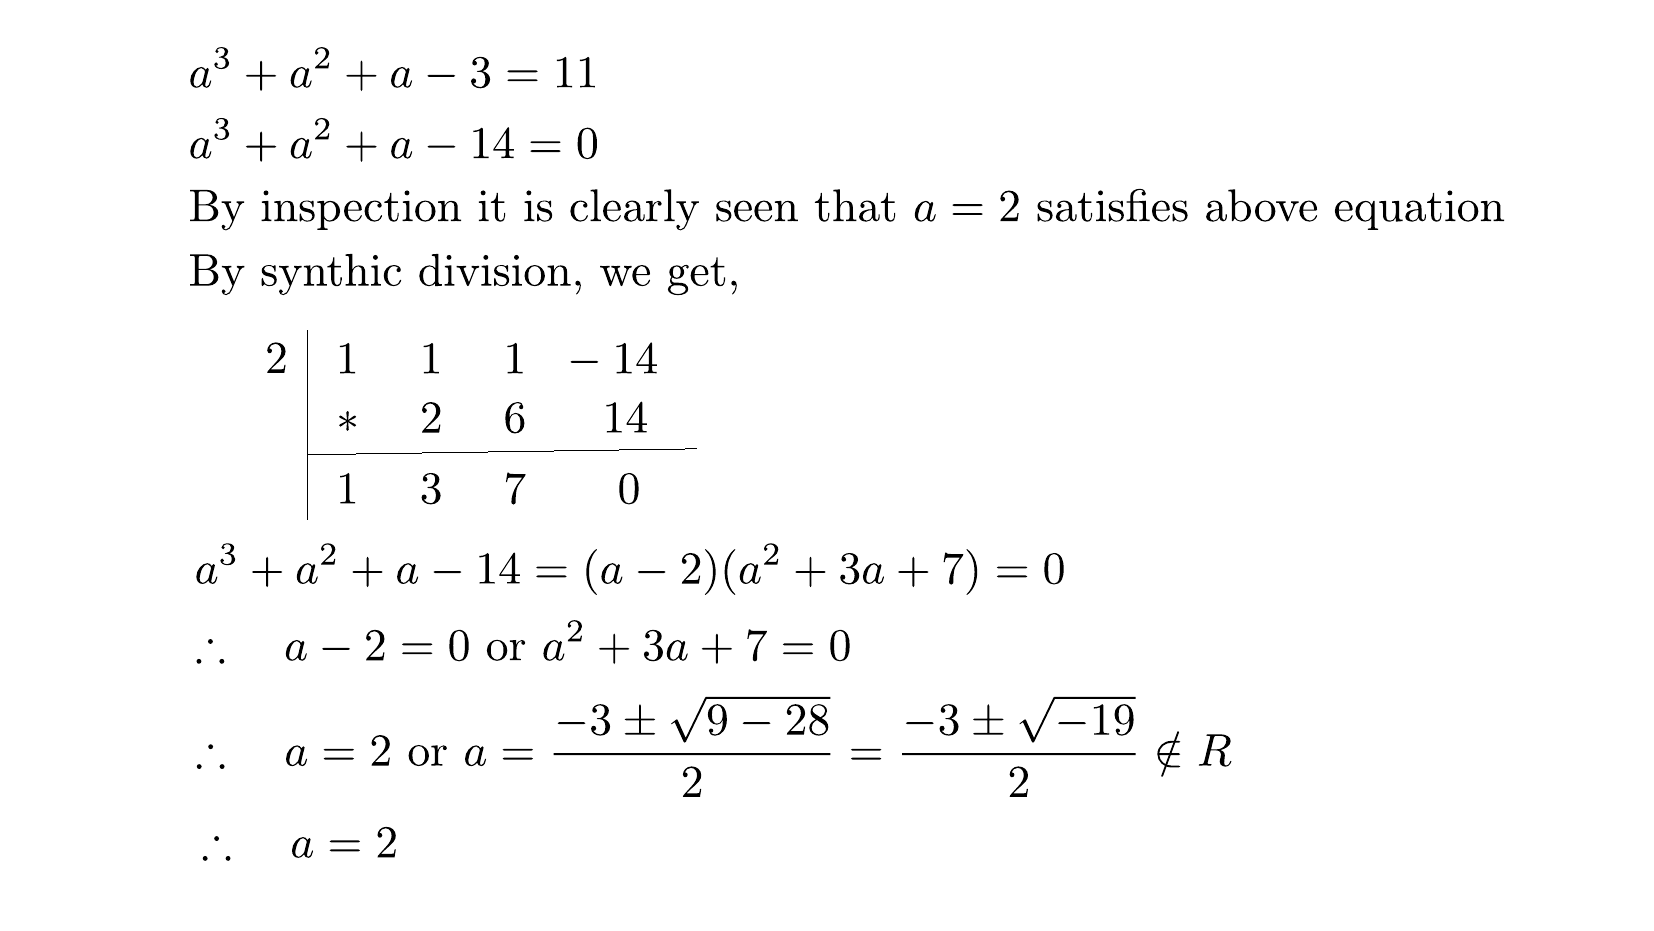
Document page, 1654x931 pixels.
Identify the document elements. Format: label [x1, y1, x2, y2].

text_box [196, 543, 1064, 595]
text_box [190, 117, 597, 162]
text_box [338, 401, 647, 434]
text_box [196, 696, 1232, 797]
text_box [190, 47, 595, 92]
text_box [202, 826, 396, 861]
text_box [196, 620, 850, 665]
subtitle [59, 23, 1607, 910]
text_box [267, 342, 286, 373]
text_box [190, 188, 1505, 231]
text_box [338, 342, 657, 374]
text_box [338, 472, 639, 505]
text_box [190, 253, 737, 296]
